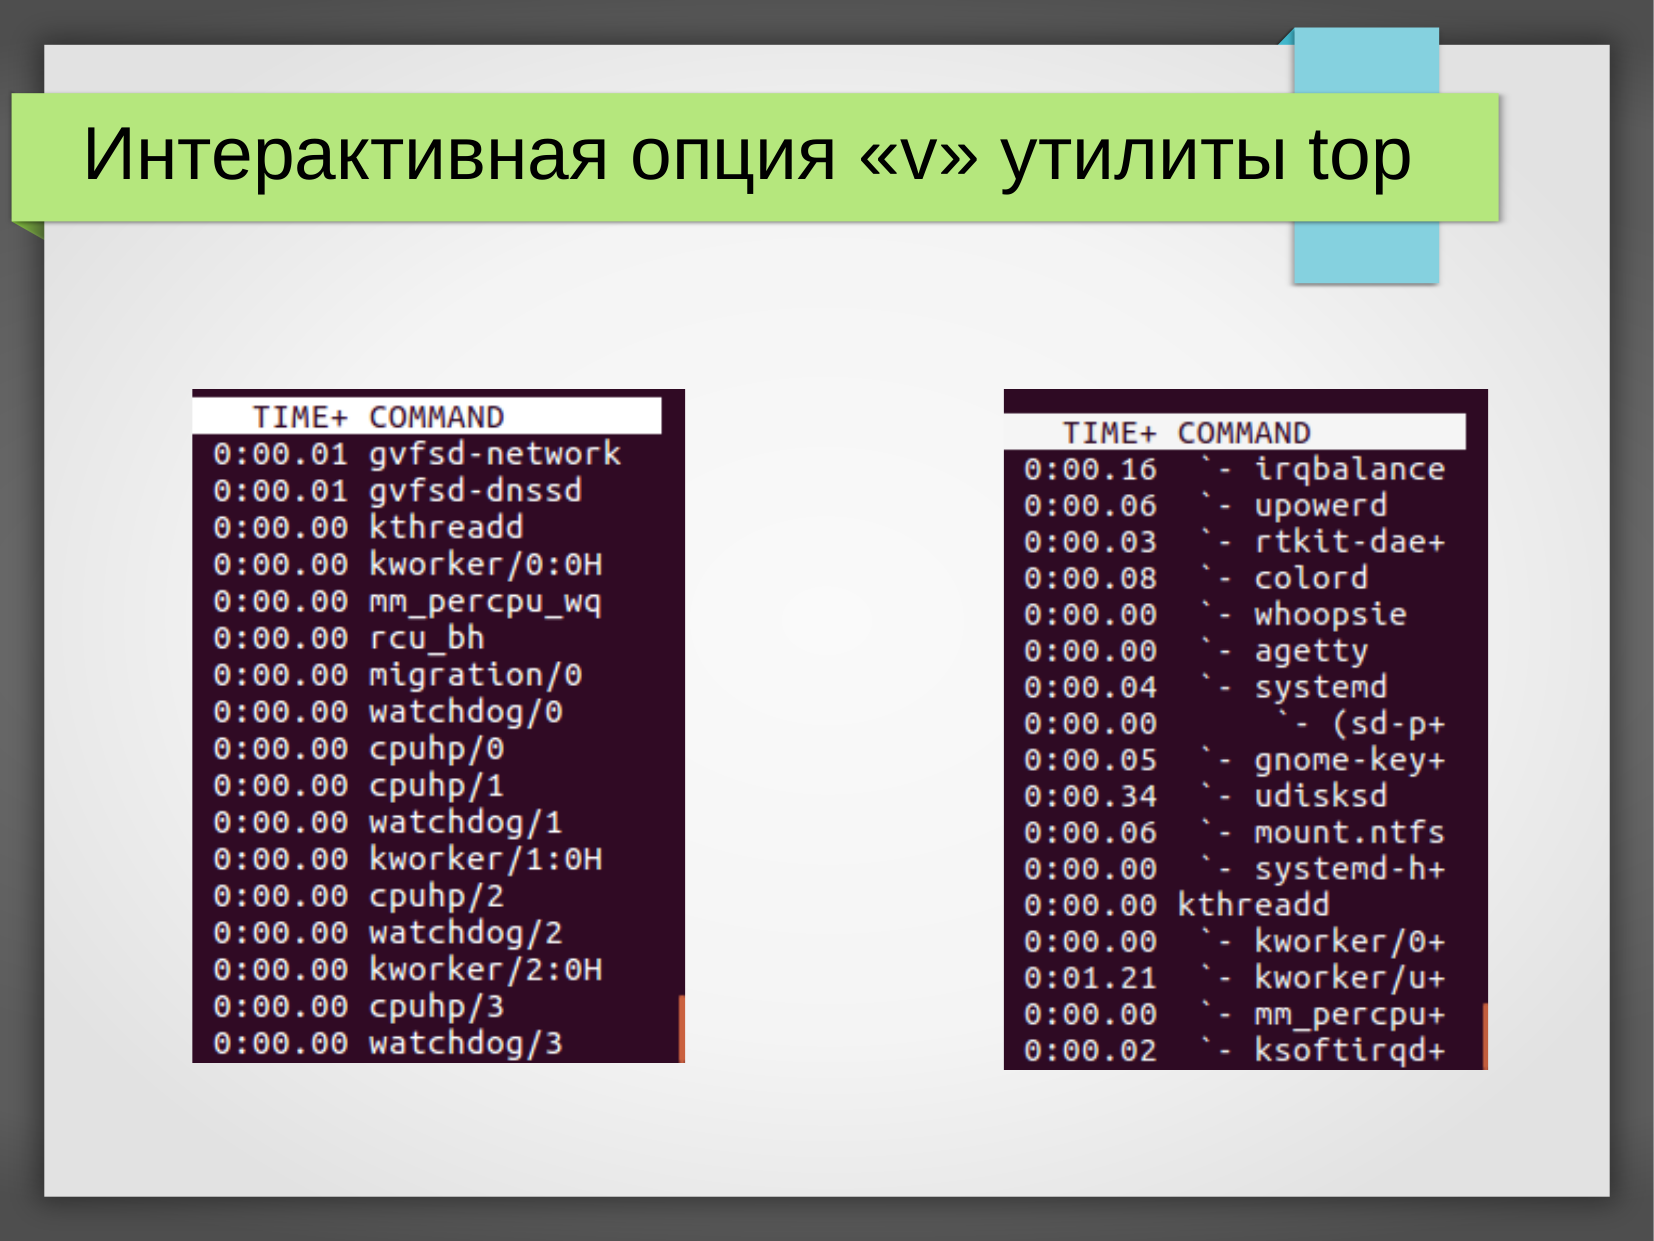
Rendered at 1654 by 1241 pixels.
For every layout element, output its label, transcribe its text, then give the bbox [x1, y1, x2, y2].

picture [0, 0, 1654, 1241]
title Интерактивная опция «v» утилиты top [82, 69, 1571, 238]
